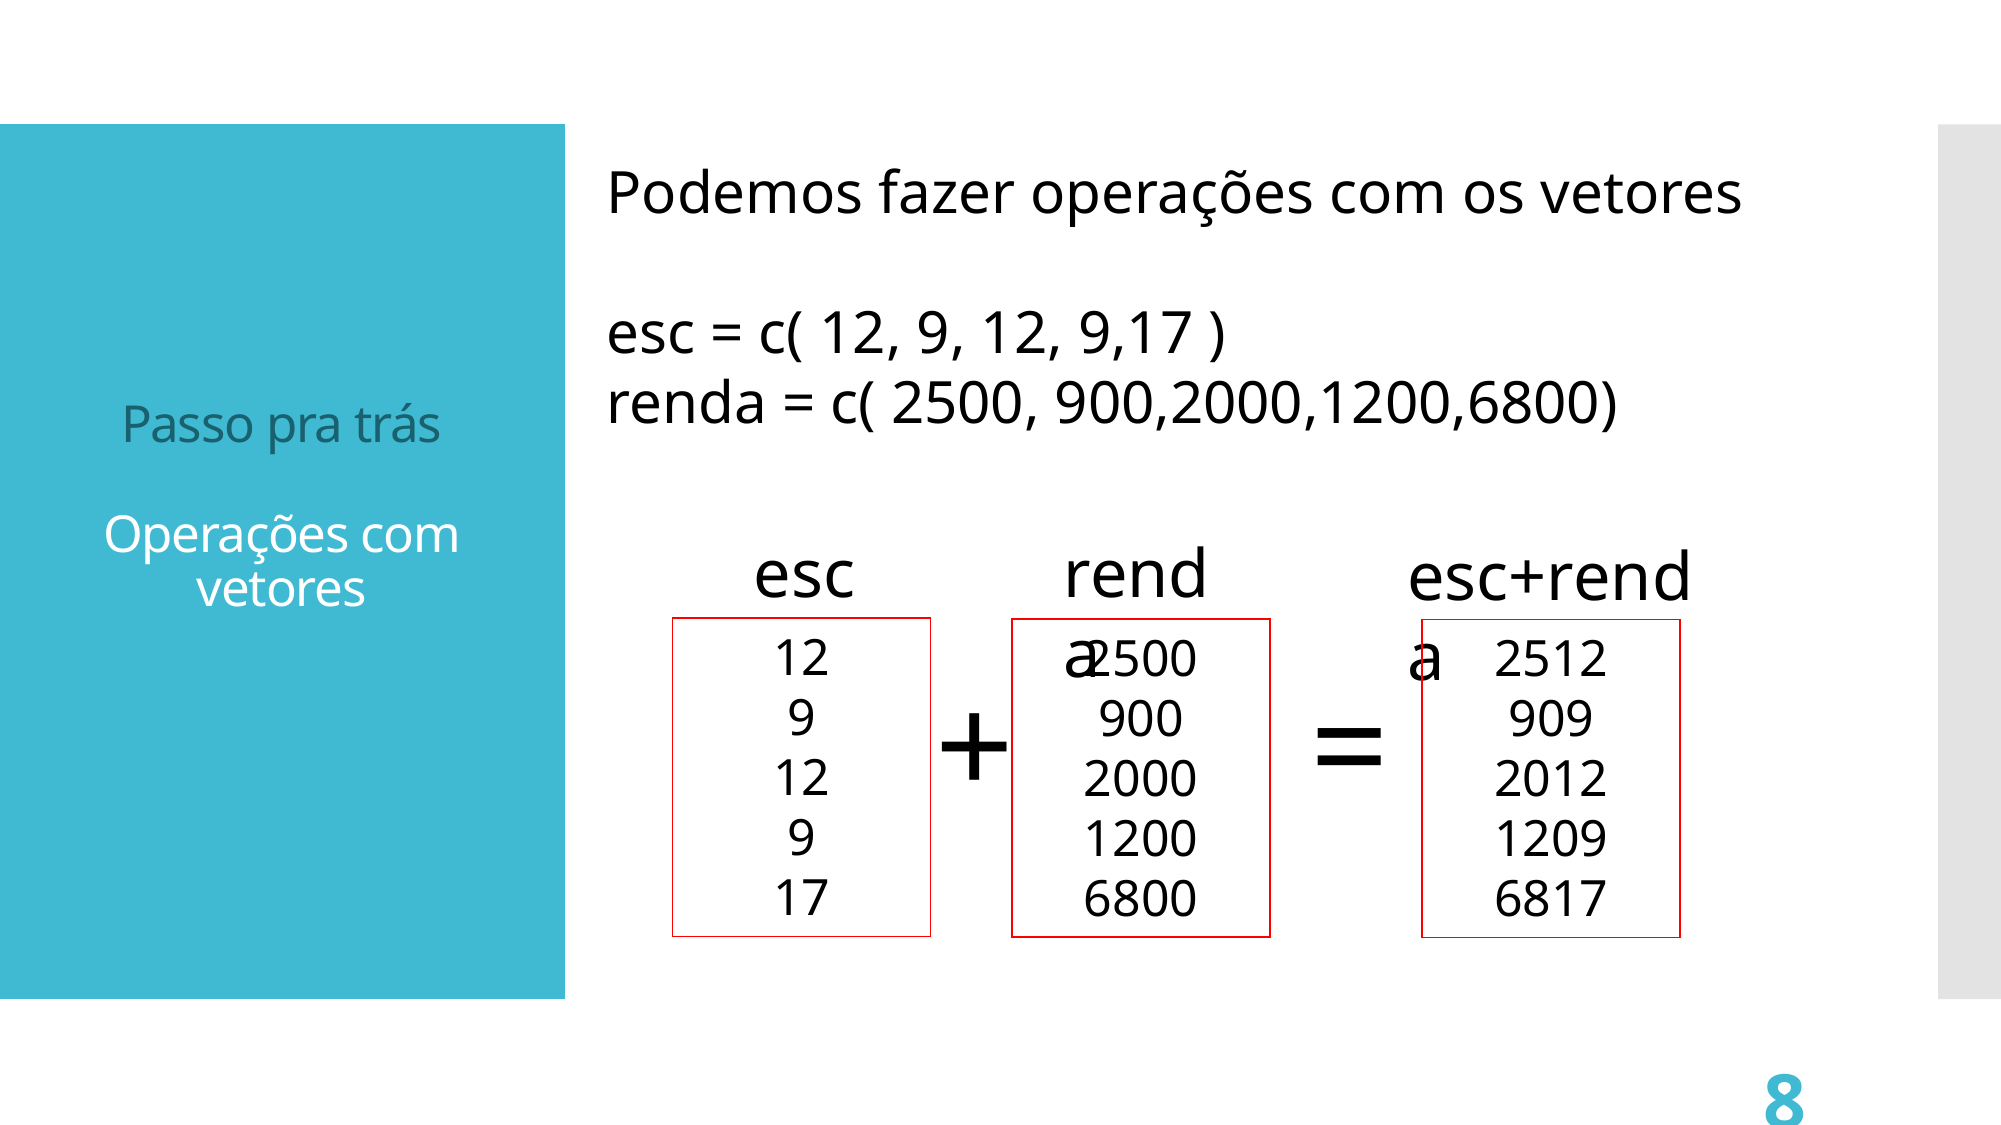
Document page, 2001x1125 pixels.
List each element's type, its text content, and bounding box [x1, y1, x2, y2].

text_box esc+renda [1391, 526, 1711, 623]
text_box Passo pra trás Operações com vetores [0, 389, 564, 627]
text_box + [920, 650, 1023, 832]
text_box = [1295, 650, 1397, 832]
text_box [1748, 1045, 2000, 1106]
text_box Podemos fazer operações com os vetores esc = c( 12, 9, 12, 9,17 ) renda = c( 2500, 900,2000,1200,6800) [591, 147, 1624, 446]
text_box renda [1048, 522, 1260, 618]
text_box 12 9 12 9 17 [672, 618, 931, 937]
text_box 2512 909 2012 1209 6817 [1422, 619, 1681, 938]
text_box 2500 900 2000 1200 6800 [1011, 618, 1270, 937]
text_box esc [712, 523, 897, 617]
